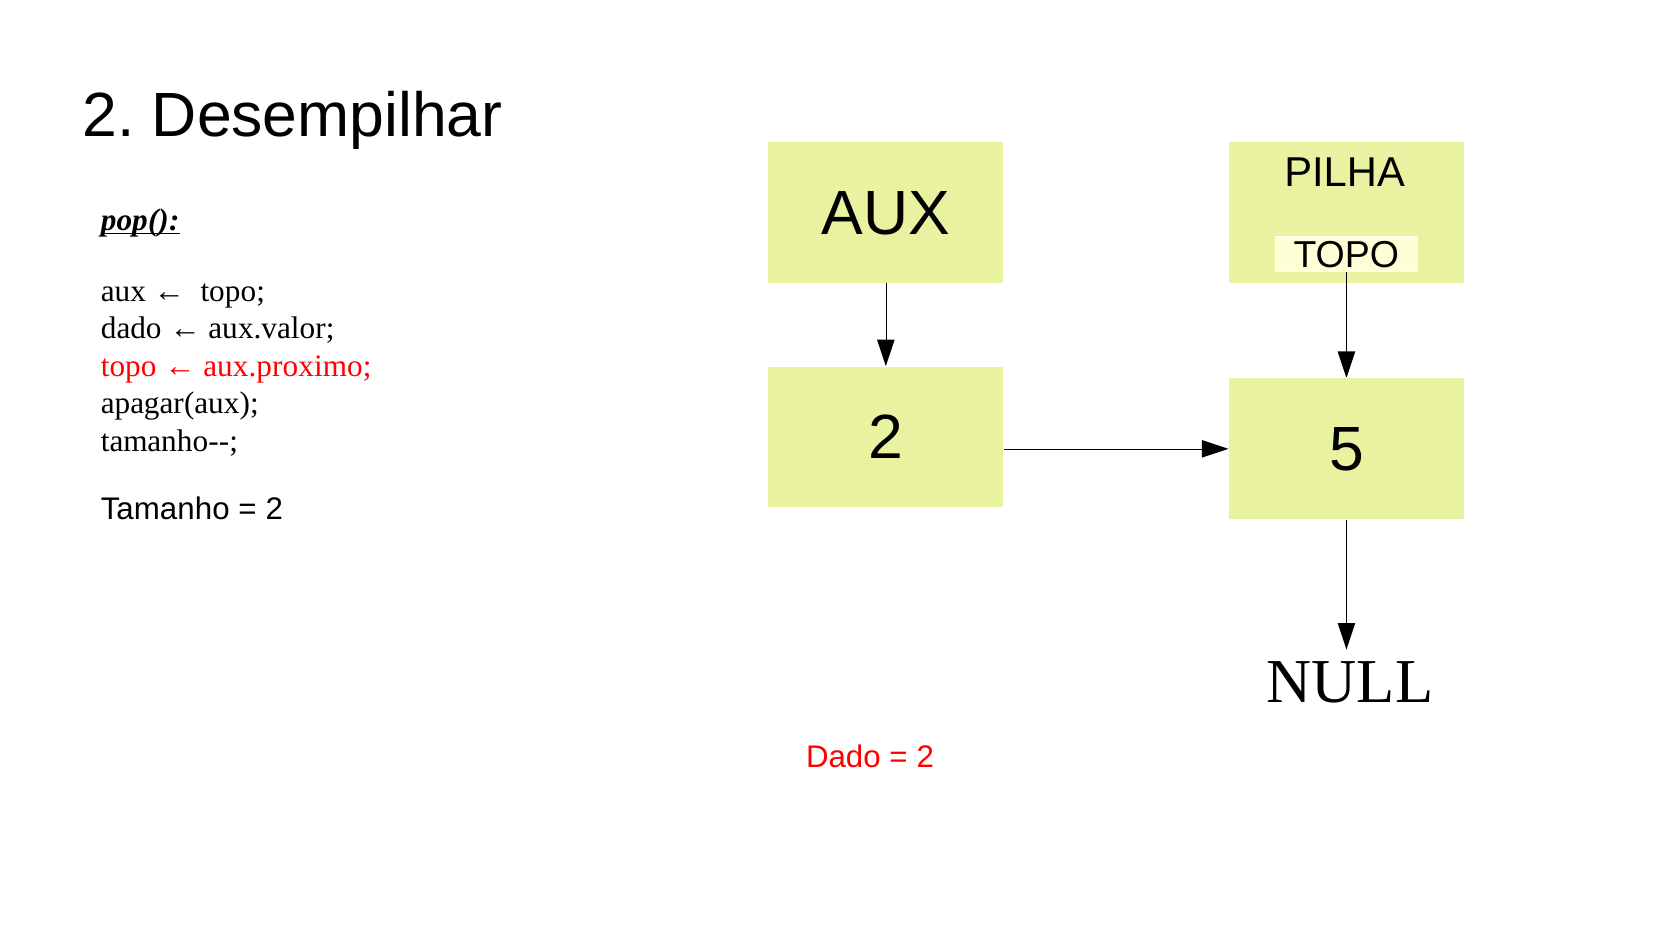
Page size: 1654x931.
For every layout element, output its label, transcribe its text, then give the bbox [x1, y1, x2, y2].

text_box TOPO [1275, 236, 1418, 272]
title 2. Desempilhar [82, 37, 1571, 193]
text_box Dado = 2 [791, 732, 1006, 782]
text_box PILHA [1269, 141, 1424, 204]
text_box pop(): aux ← topo; dado ← aux.valor; topo ← aux.proximo; apagar(aux); tamanho--; [85, 191, 508, 503]
text_box Tamanho = 2 [86, 503, 301, 534]
text_box [1228, 141, 1465, 284]
text_box 5 [1228, 377, 1465, 520]
text_box NULL [1251, 639, 1453, 721]
text_box AUX [767, 141, 1004, 284]
text_box 2 [767, 366, 1004, 508]
